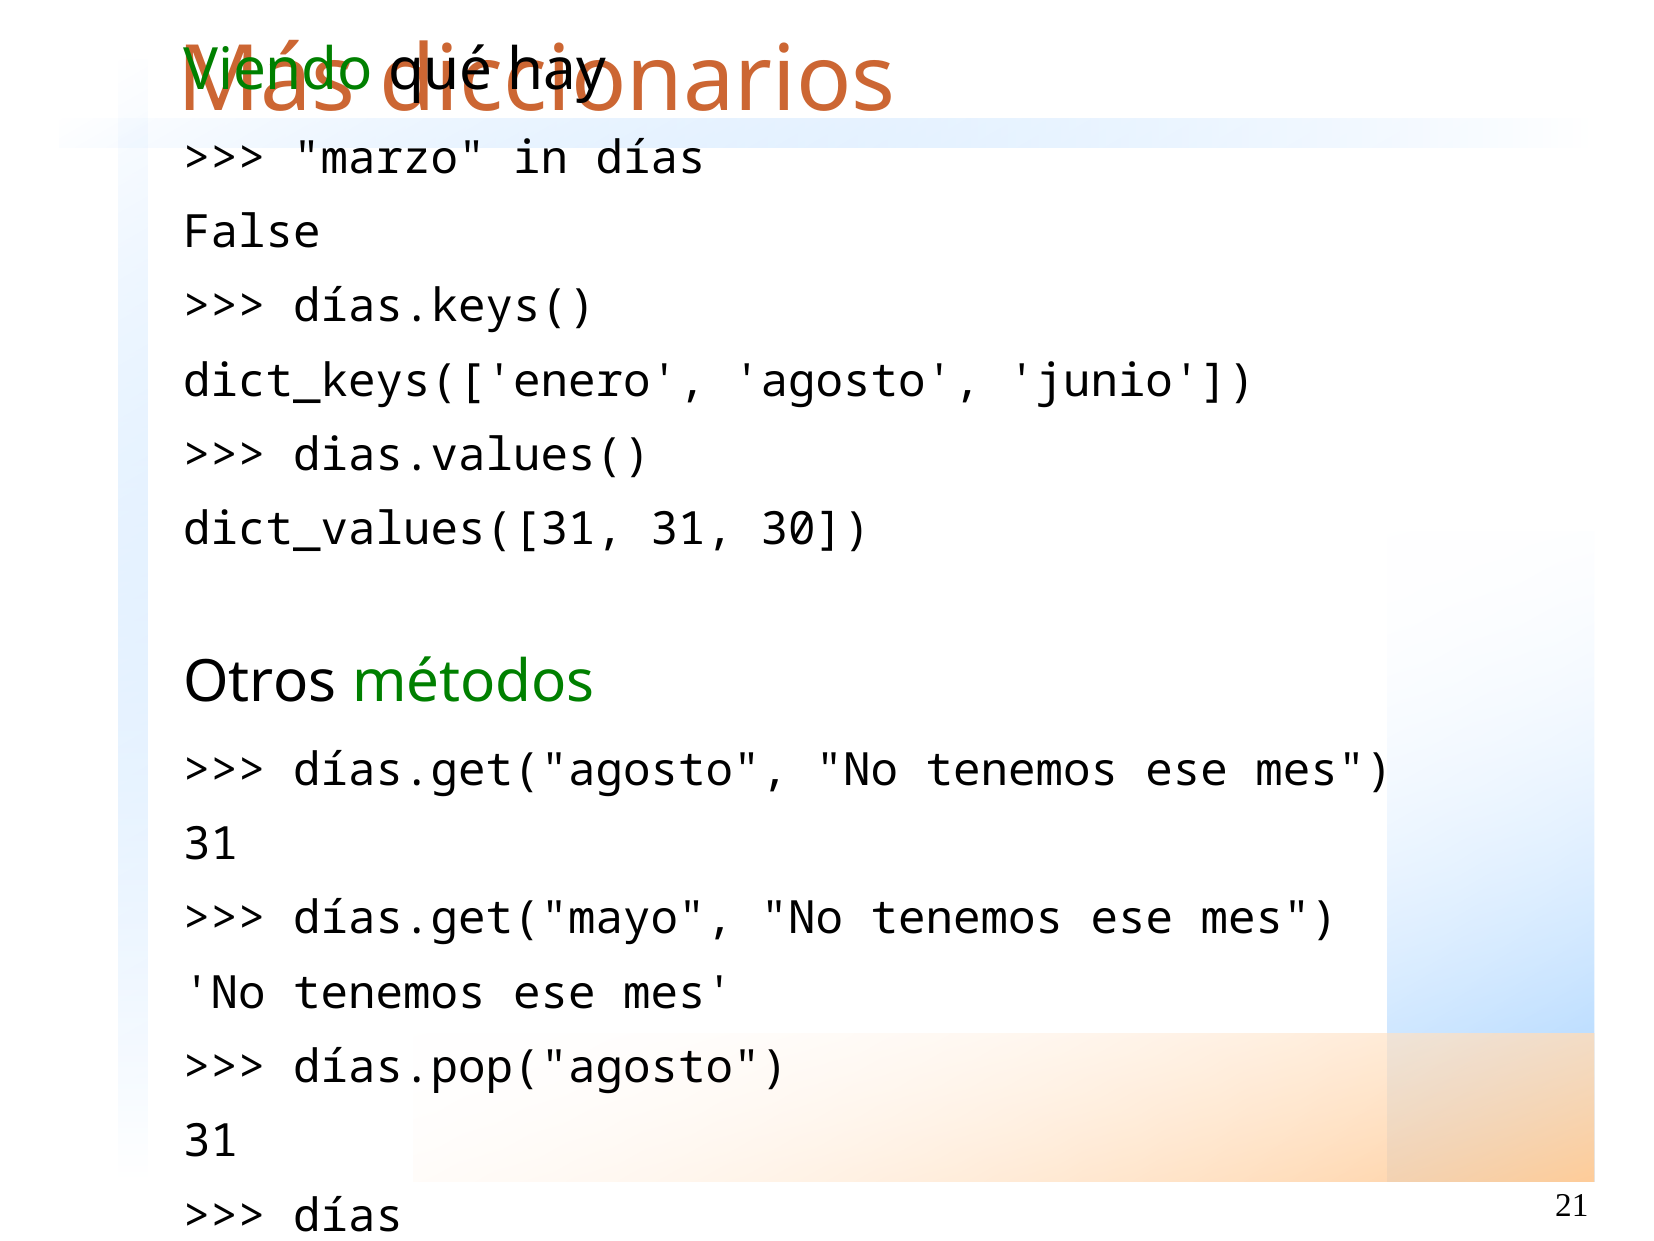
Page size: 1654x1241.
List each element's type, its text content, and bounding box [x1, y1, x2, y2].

text_box Viendo qué hay >>> "marzo" in días False >>> días.keys() dict_keys(['enero', 'agosto', 'junio']) >>> dias.values() dict_values([31, 31, 30]) Otros métodos >>> días.get("agosto", "No tenemos ese mes") 31 >>> días.get("mayo", "No tenemos ese mes") 'No tenemos ese mes' >>> días.pop("agosto") 31 >>> días {'enero': 31, 'junio': 30} [147, 107, 1595, 1239]
title Más diccionarios [177, 0, 1595, 107]
